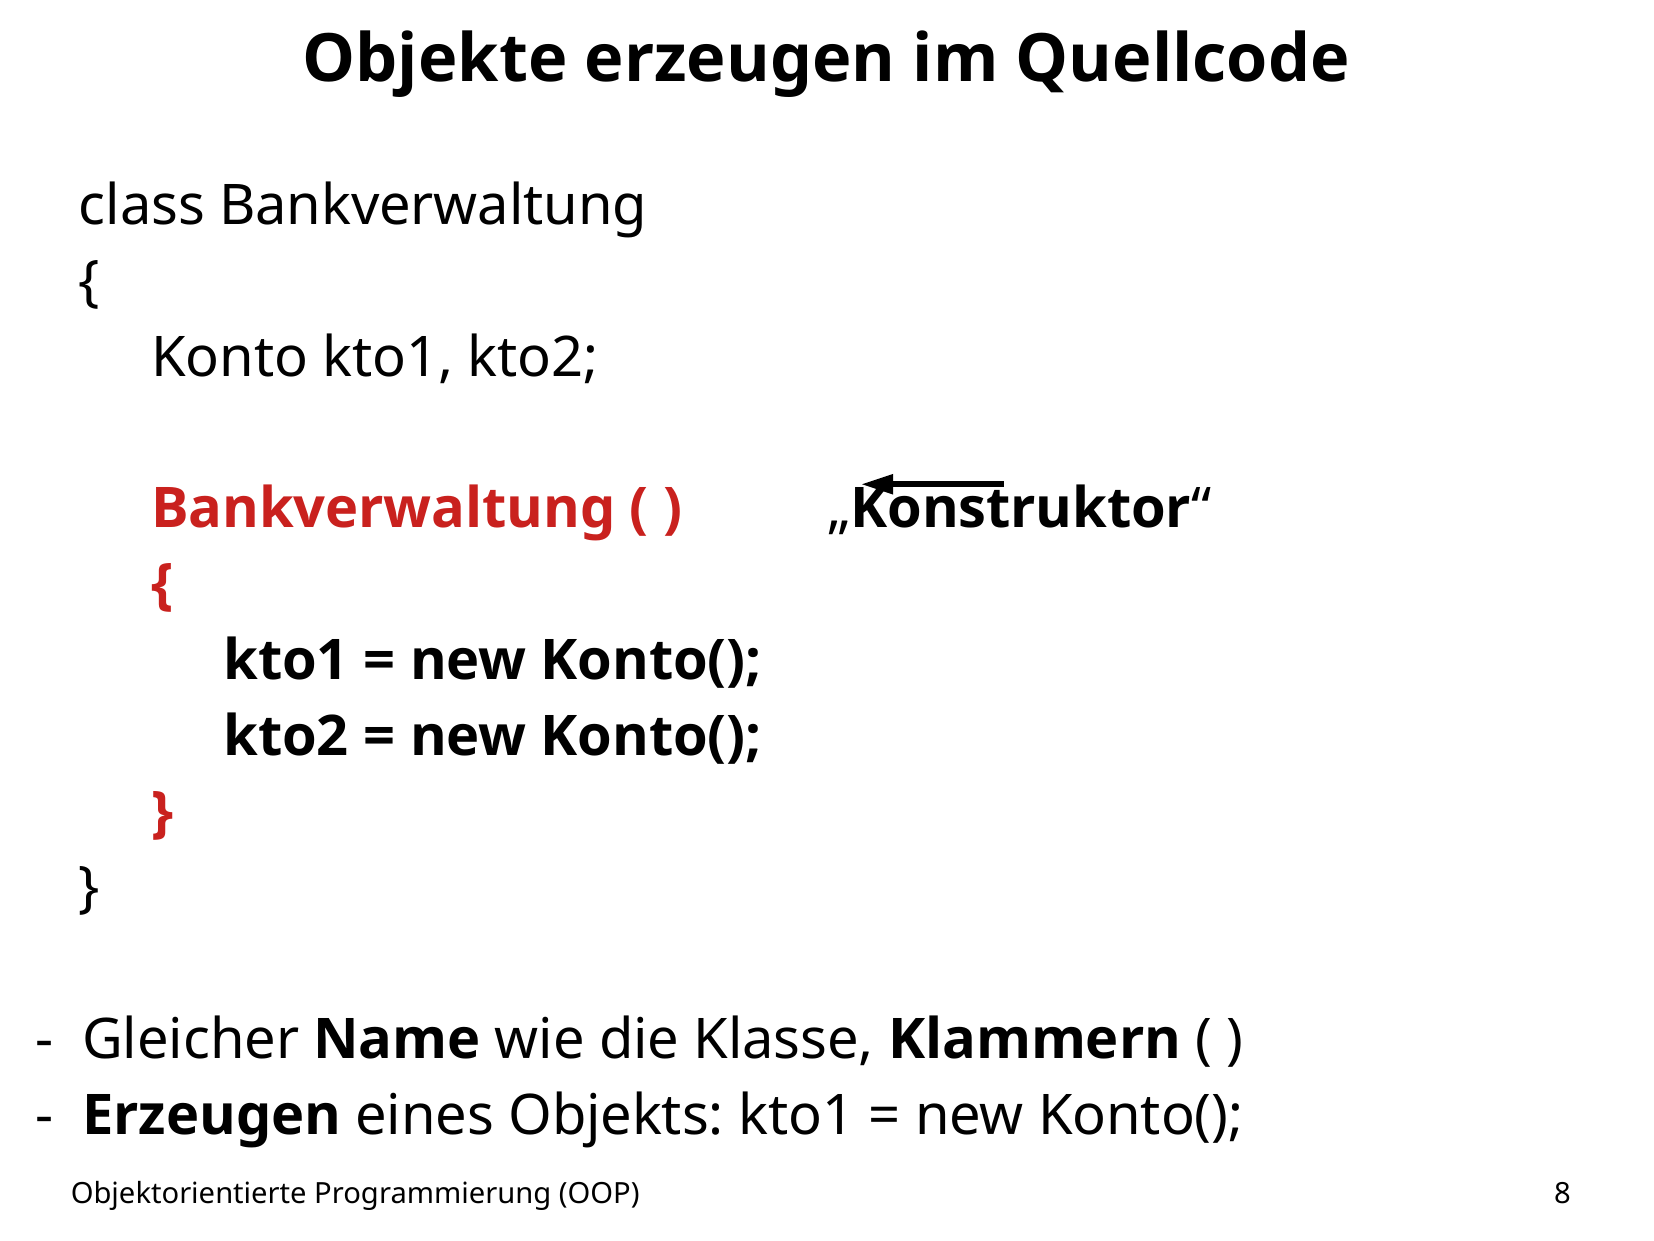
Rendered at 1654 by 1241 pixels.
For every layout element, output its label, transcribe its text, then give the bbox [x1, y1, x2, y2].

list class Bankverwaltung { Konto kto1, kto2; Bankverwaltung ( ) „Konstruktor“ { kto1 = new Konto(); kto2 = new Konto(); } } - Gleicher Name wie die Klasse, Klammern ( ) - Erzeugen eines Objekts: kto1 = new Konto(); [35, 165, 1619, 1158]
title Objekte erzeugen im Quellcode [0, 5, 1654, 107]
